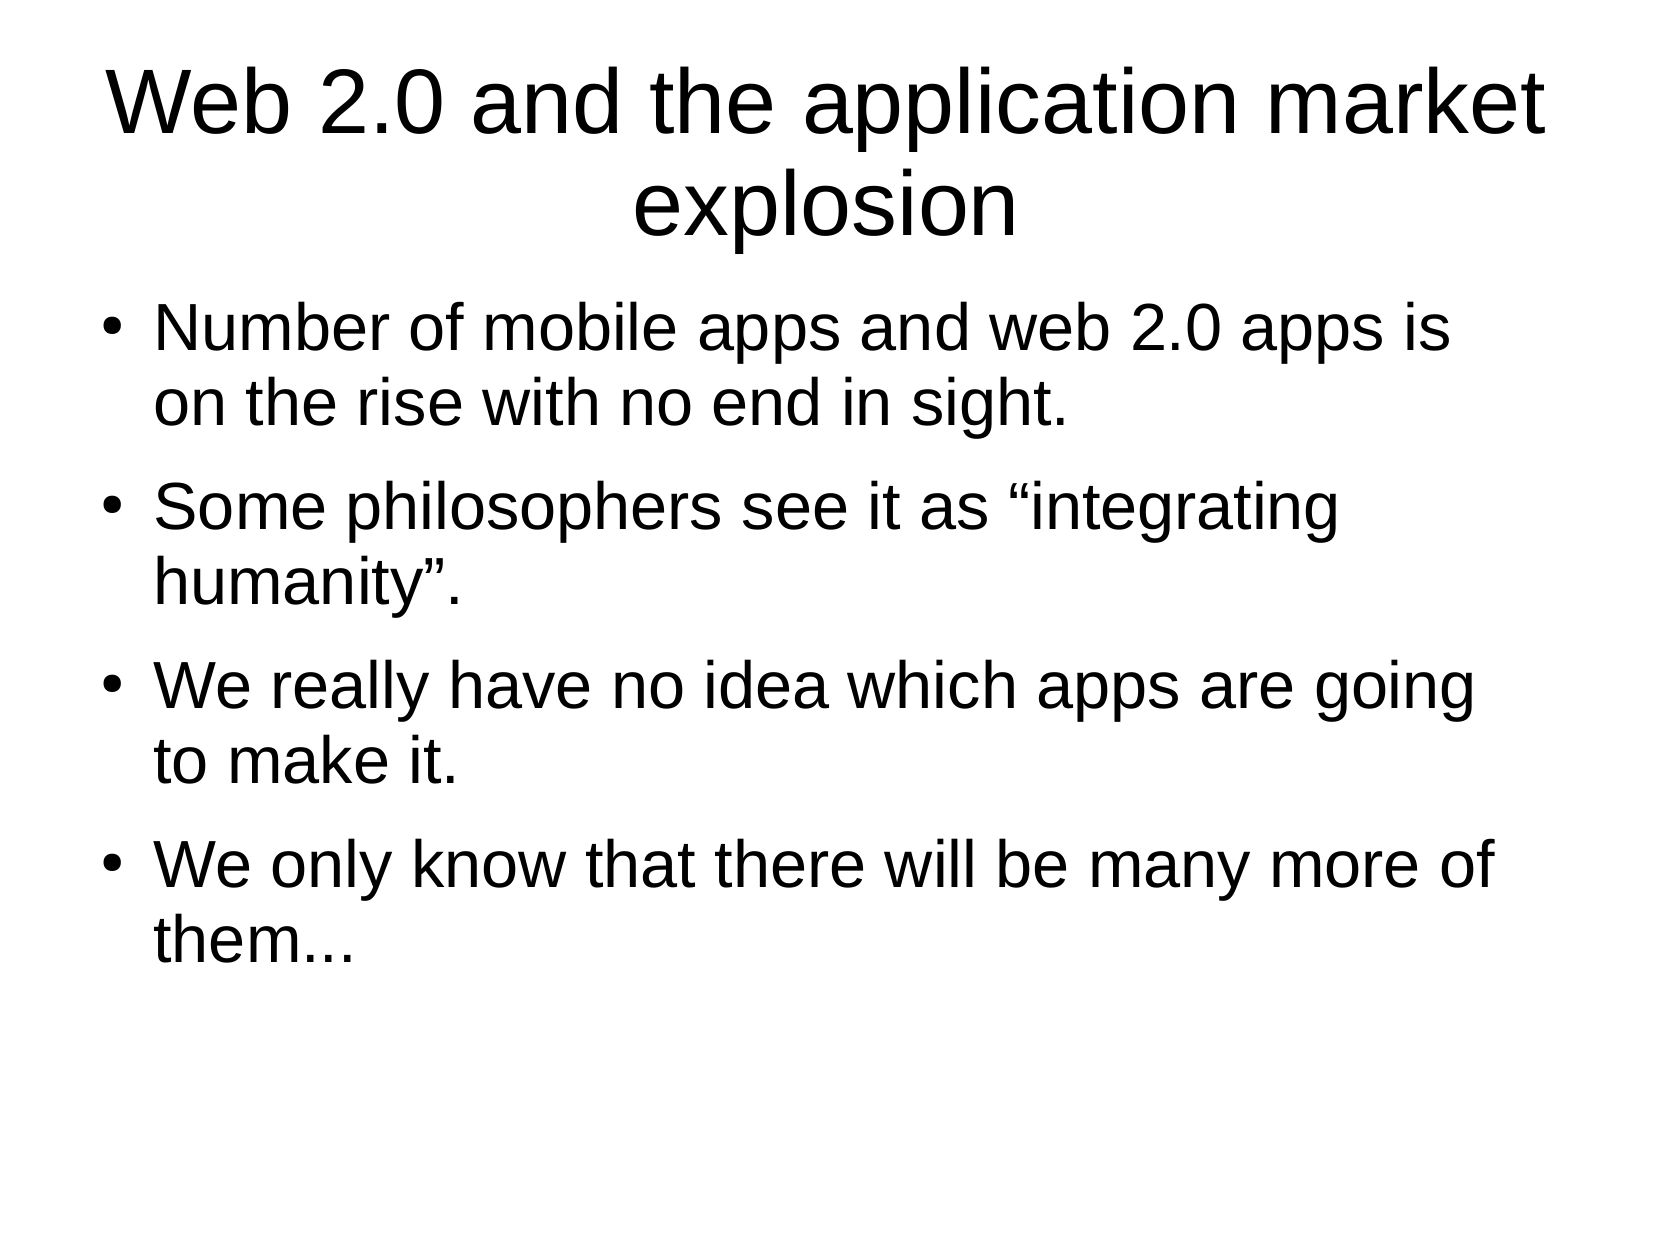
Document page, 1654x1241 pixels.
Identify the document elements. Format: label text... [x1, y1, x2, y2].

title Web 2.0 and the application market explosion [82, 49, 1571, 257]
list Number of mobile apps and web 2.0 apps is on the rise with no end in sight. Some philosophers see it as “integrating humanity”. We really have no idea which apps are going to make it. We only know that there will be many more of them... [82, 290, 1538, 1010]
